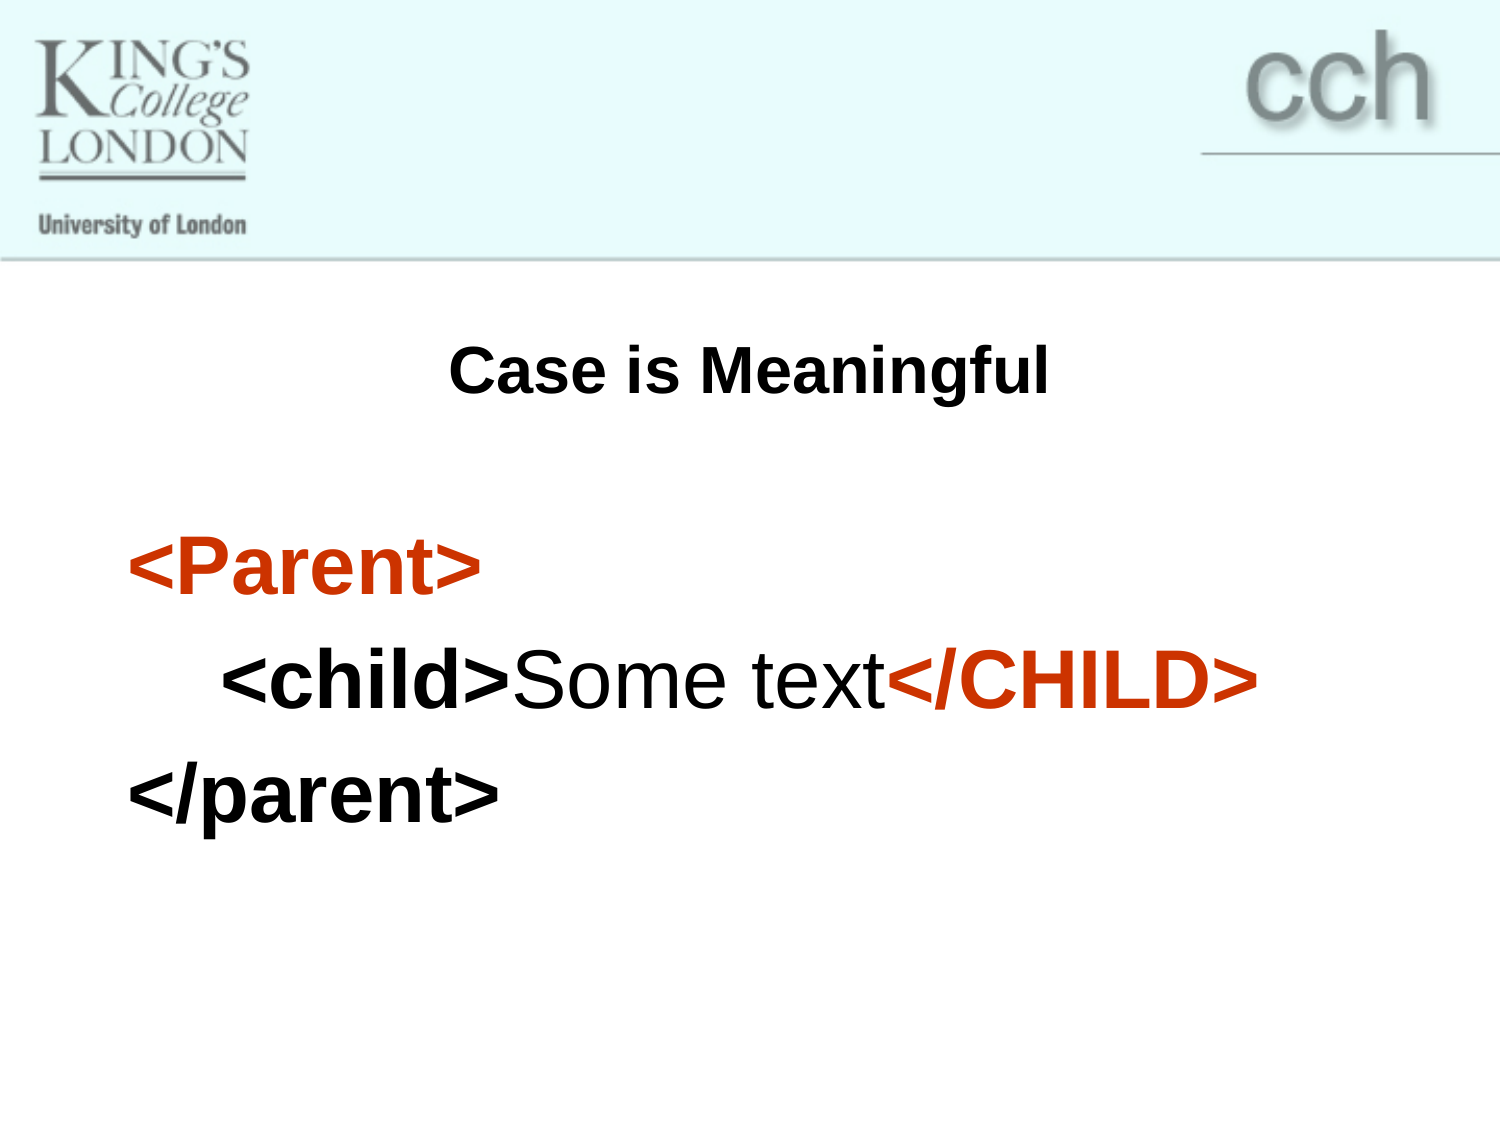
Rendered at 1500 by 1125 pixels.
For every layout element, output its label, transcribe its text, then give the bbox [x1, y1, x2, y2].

list Case is Meaningful <Parent> <child>Some text</CHILD> </parent> [112, 324, 1388, 1125]
picture [0, 0, 1500, 1125]
